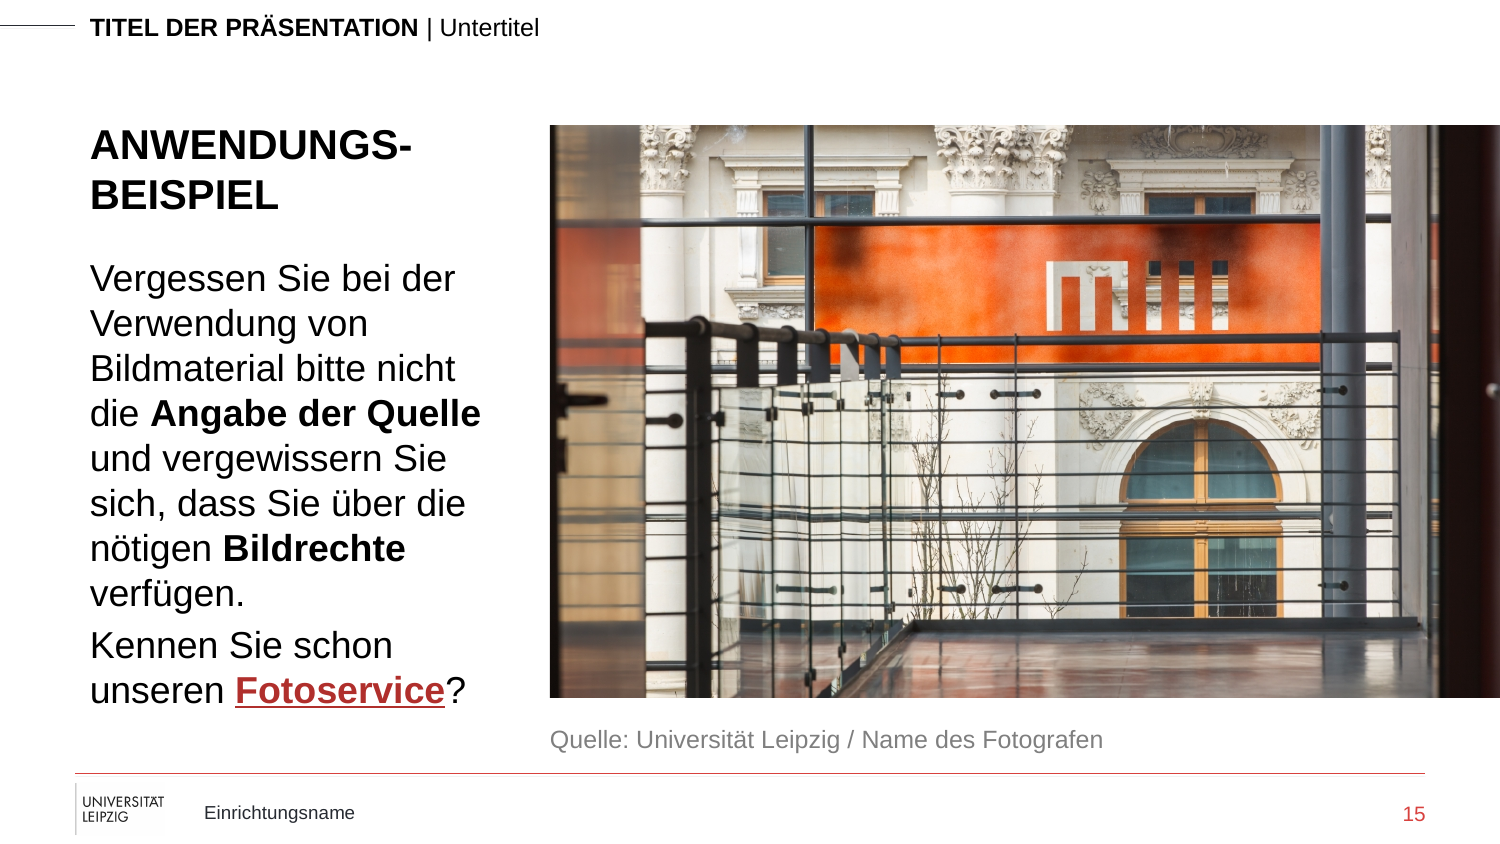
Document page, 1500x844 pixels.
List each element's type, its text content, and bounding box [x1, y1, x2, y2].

slide_number <Foliennummer> [1303, 800, 1426, 834]
picture [75, 782, 165, 836]
text_box Quelle: Universität Leipzig / Name des Fotografen [549, 716, 1370, 771]
picture [549, 125, 1500, 698]
list Vergessen Sie bei der Verwendung von Bildmaterial bitte nicht die Angabe der Quelle und vergewissern Sie sich, dass Sie über die nötigen Bildrechte verfügen. Kennen Sie schon unseren Fotoservice? [75, 246, 517, 771]
title Anwendungs-beispiel [75, 61, 517, 225]
